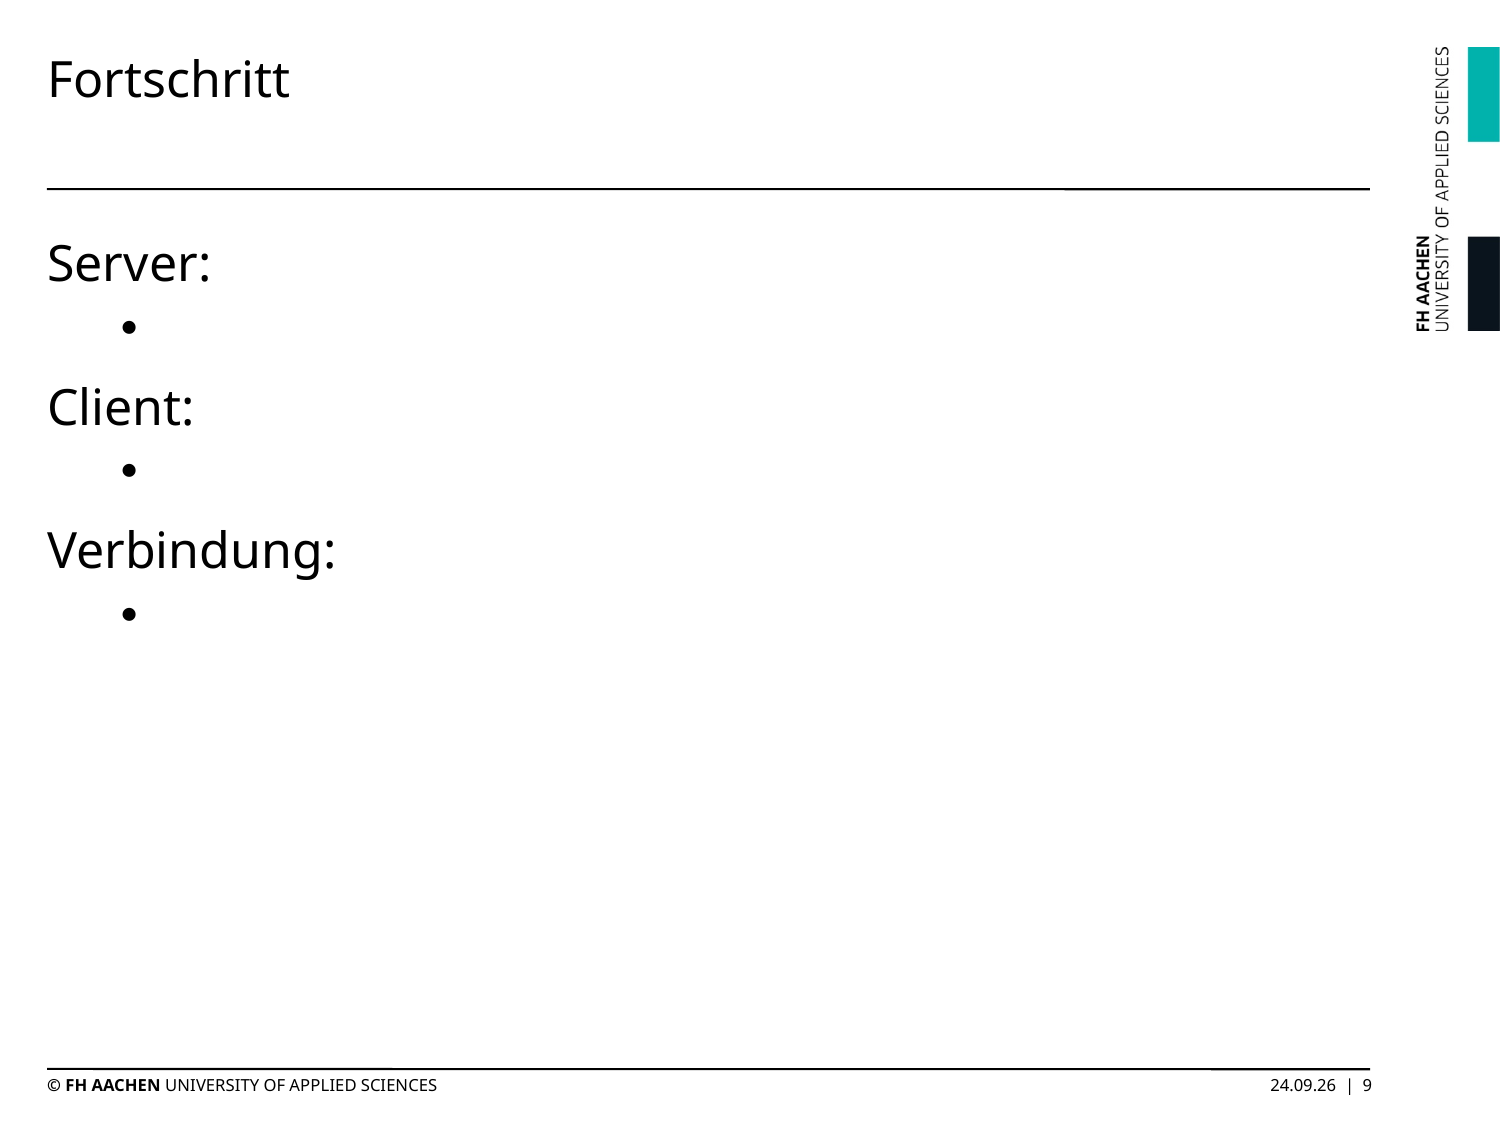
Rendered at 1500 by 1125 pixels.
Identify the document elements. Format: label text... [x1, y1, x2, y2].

picture [1404, 47, 1500, 331]
title Fortschritt [47, 47, 1371, 166]
list Server: Client: Verbindung: [47, 231, 1371, 1042]
